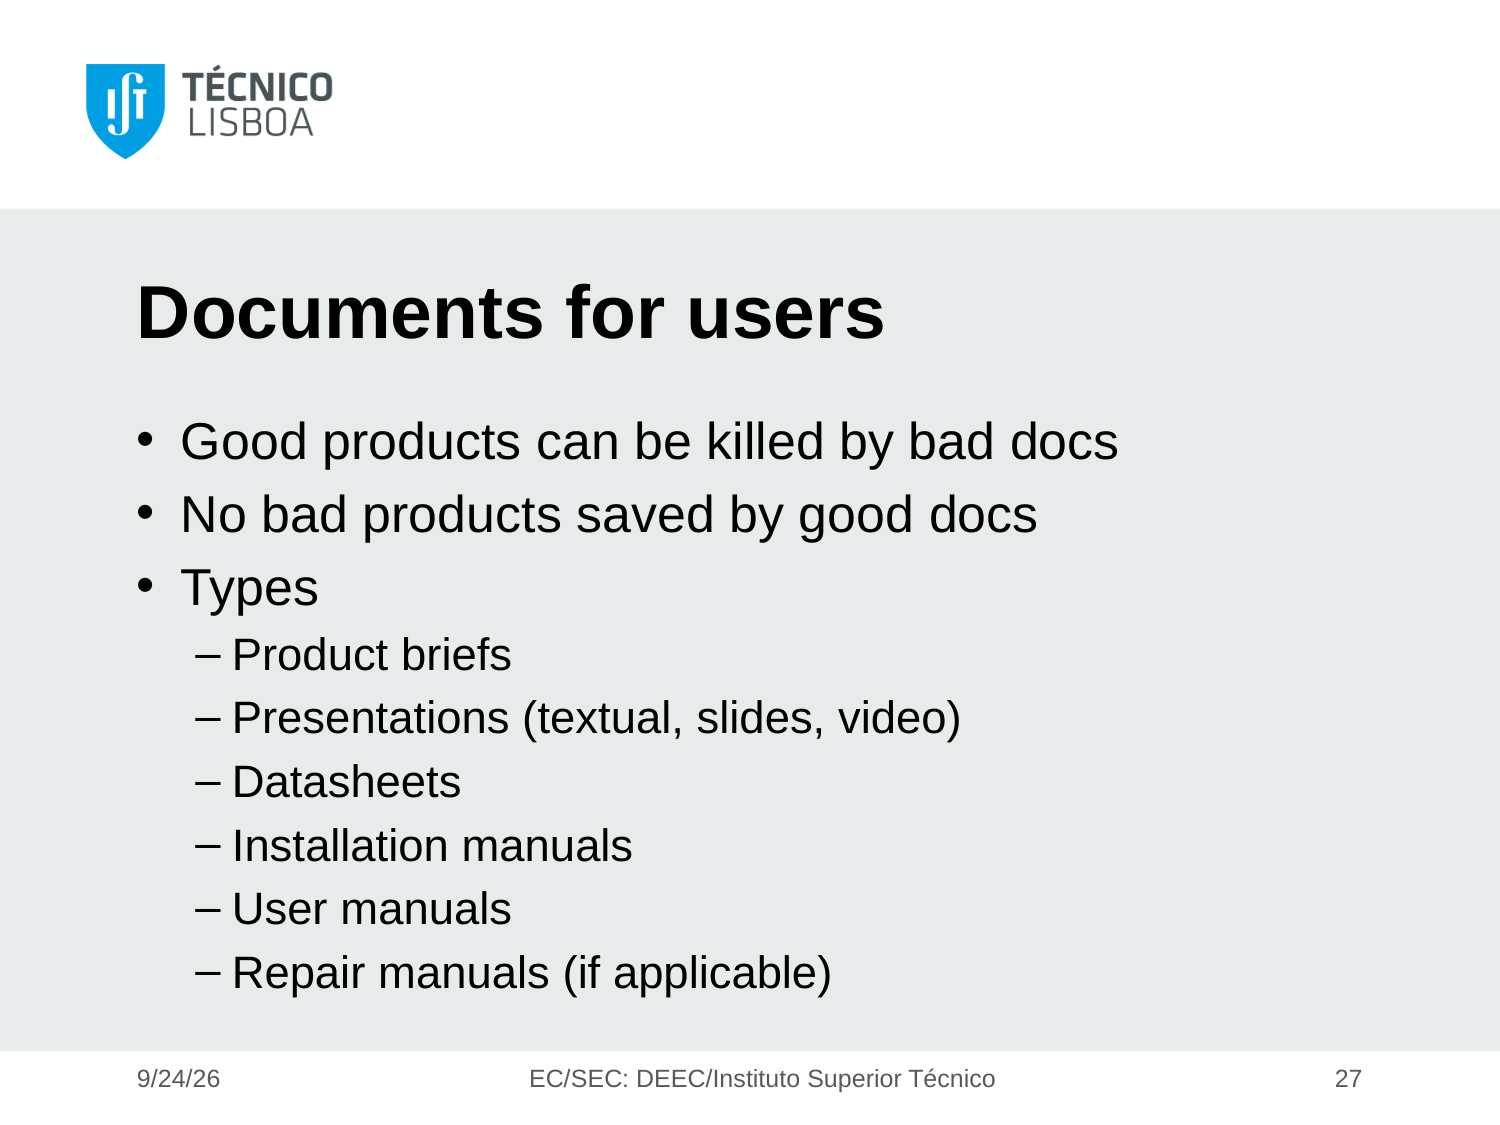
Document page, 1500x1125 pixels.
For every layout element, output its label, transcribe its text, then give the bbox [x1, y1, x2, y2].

picture [0, 0, 1500, 1125]
title Documents for users [121, 237, 1378, 381]
slide_number <number> [1077, 1052, 1378, 1103]
list Good products can be killed by bad docs No bad products saved by good docs Types Product briefs Presentations (textual, slides, video) Datasheets Installation manuals User manuals Repair manuals (if applicable) [121, 400, 1378, 1005]
footer EC/SEC: DEEC/Instituto Superior Técnico [512, 1052, 1021, 1103]
slide_number 10/8/18 [121, 1052, 425, 1103]
